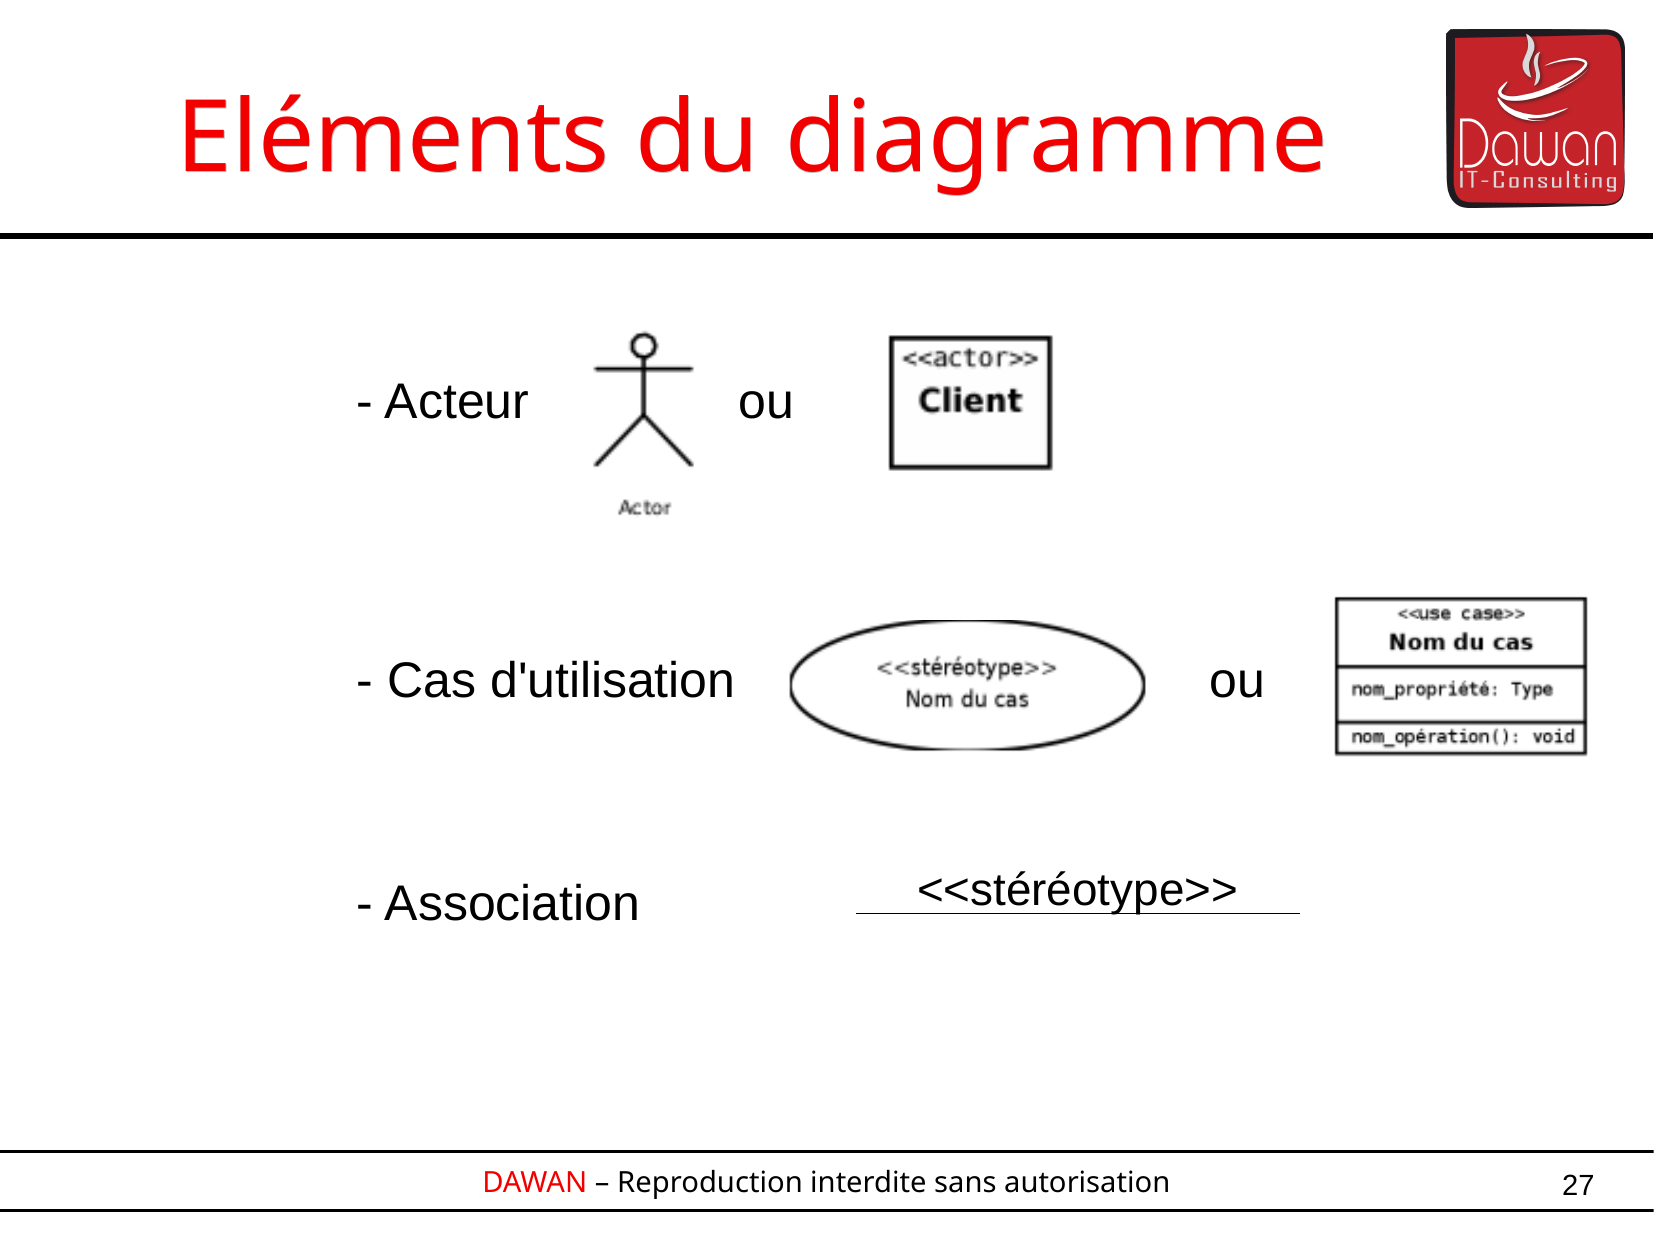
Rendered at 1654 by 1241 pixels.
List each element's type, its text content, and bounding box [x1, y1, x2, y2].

picture [778, 620, 1152, 758]
picture [1328, 590, 1595, 768]
title Eléments du diagramme [59, 29, 1447, 237]
picture [1447, 29, 1625, 208]
text_box - Acteur ou - Cas d'utilisation ou - Association [88, 366, 1536, 995]
picture [885, 324, 1063, 481]
picture [582, 315, 709, 532]
text_box <<stéréotype>> [856, 856, 1300, 923]
